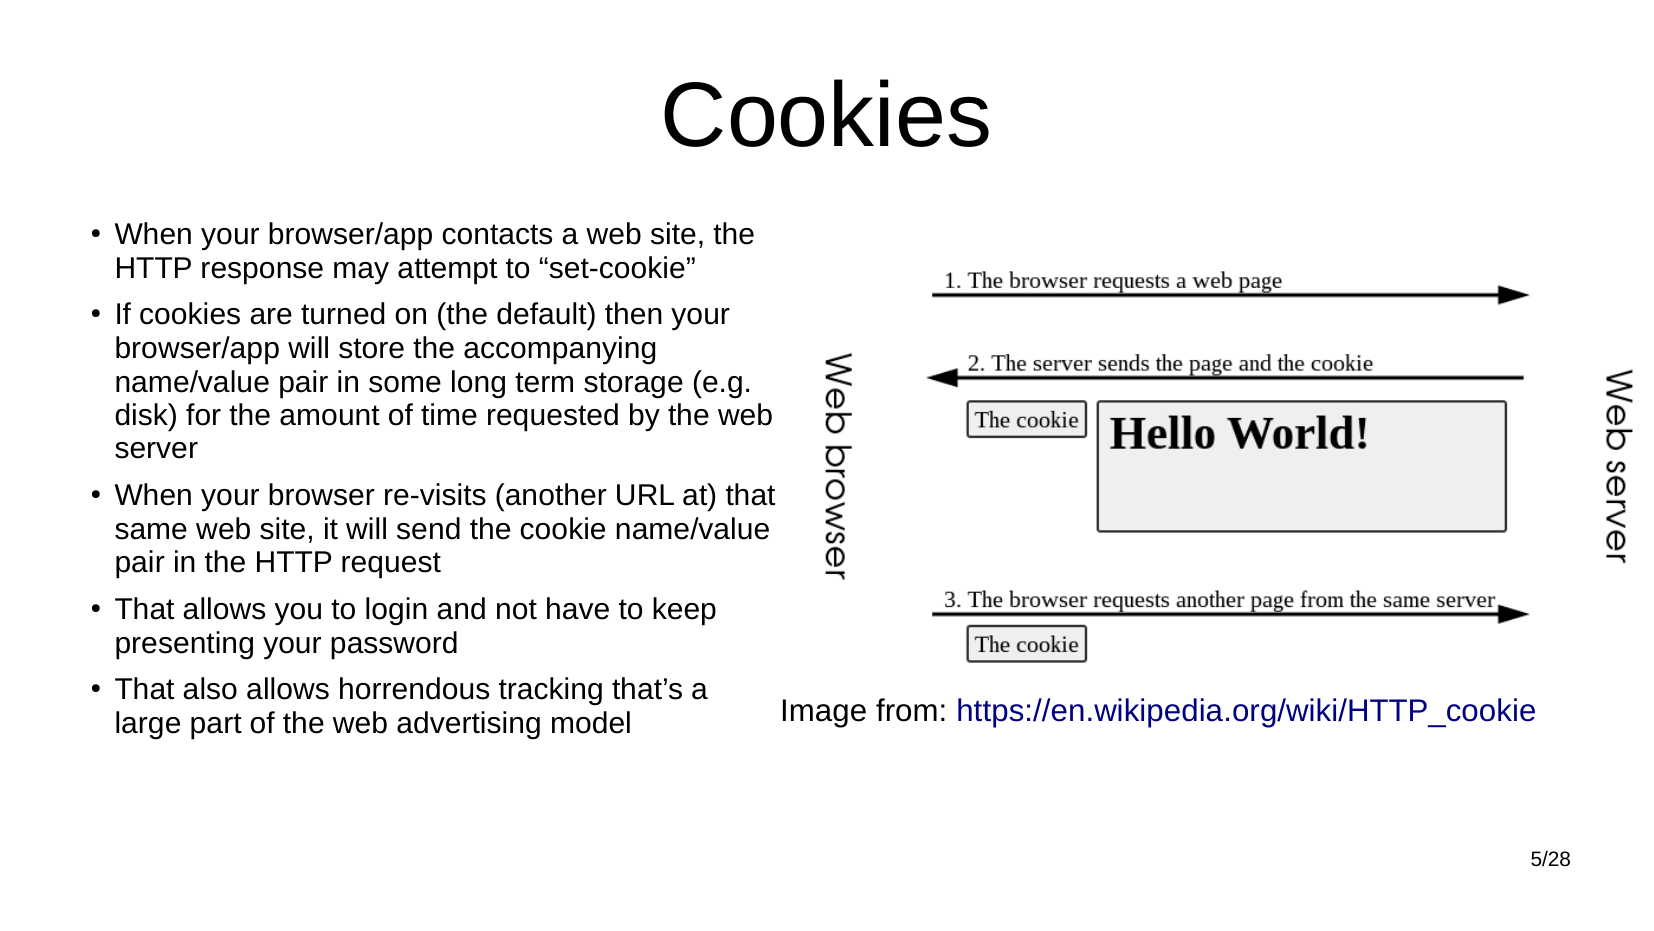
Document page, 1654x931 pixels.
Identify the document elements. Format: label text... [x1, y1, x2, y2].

title Cookies [82, 37, 1571, 193]
picture [814, 236, 1642, 697]
list When your browser/app contacts a web site, the HTTP response may attempt to “set-cookie” If cookies are turned on (the default) then your browser/app will store the accompanying name/value pair in some long term storage (e.g. disk) for the amount of time requested by the web server When your browser re-visits (another URL at) that same web site, it will send the cookie name/value pair in the HTTP request That allows you to login and not have to keep presenting your password That also allows horrendous tracking that’s a large part of the web advertising model [82, 217, 780, 758]
text_box Image from: https://en.wikipedia.org/wiki/HTTP_cookie [720, 685, 1607, 827]
